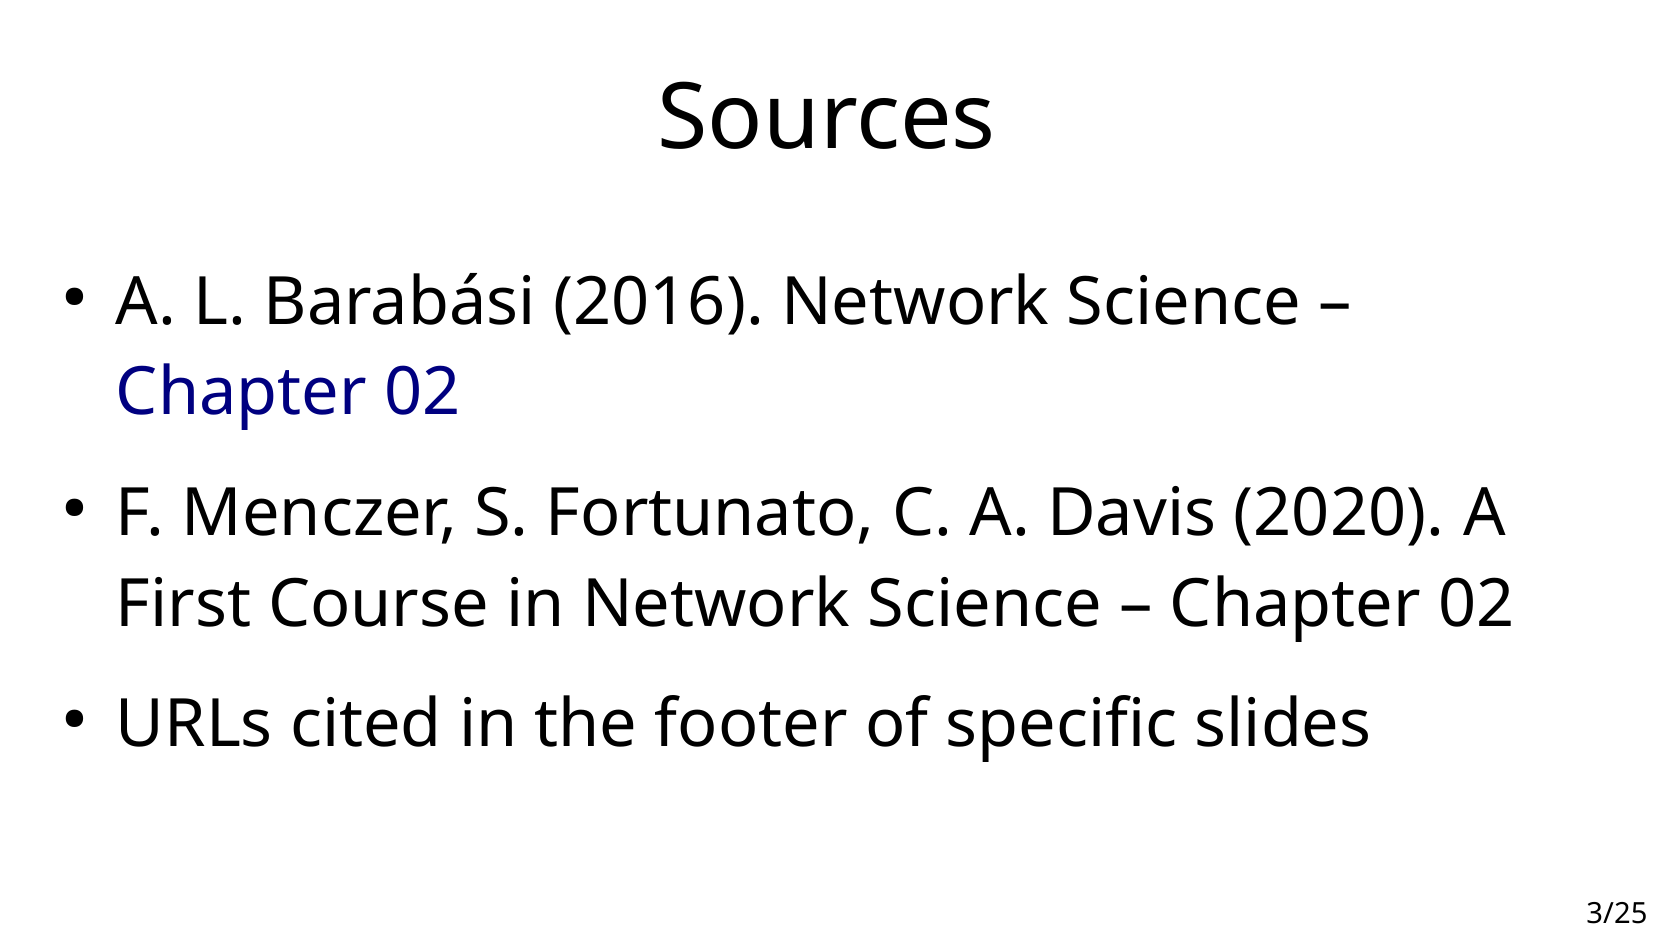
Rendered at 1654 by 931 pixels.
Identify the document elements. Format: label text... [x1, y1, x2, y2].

list A. L. Barabási (2016). Network Science – Chapter 02 F. Menczer, S. Fortunato, C. A. Davis (2020). A First Course in Network Science – Chapter 02 URLs cited in the footer of specific slides [45, 253, 1606, 793]
title Sources [82, 1, 1571, 226]
